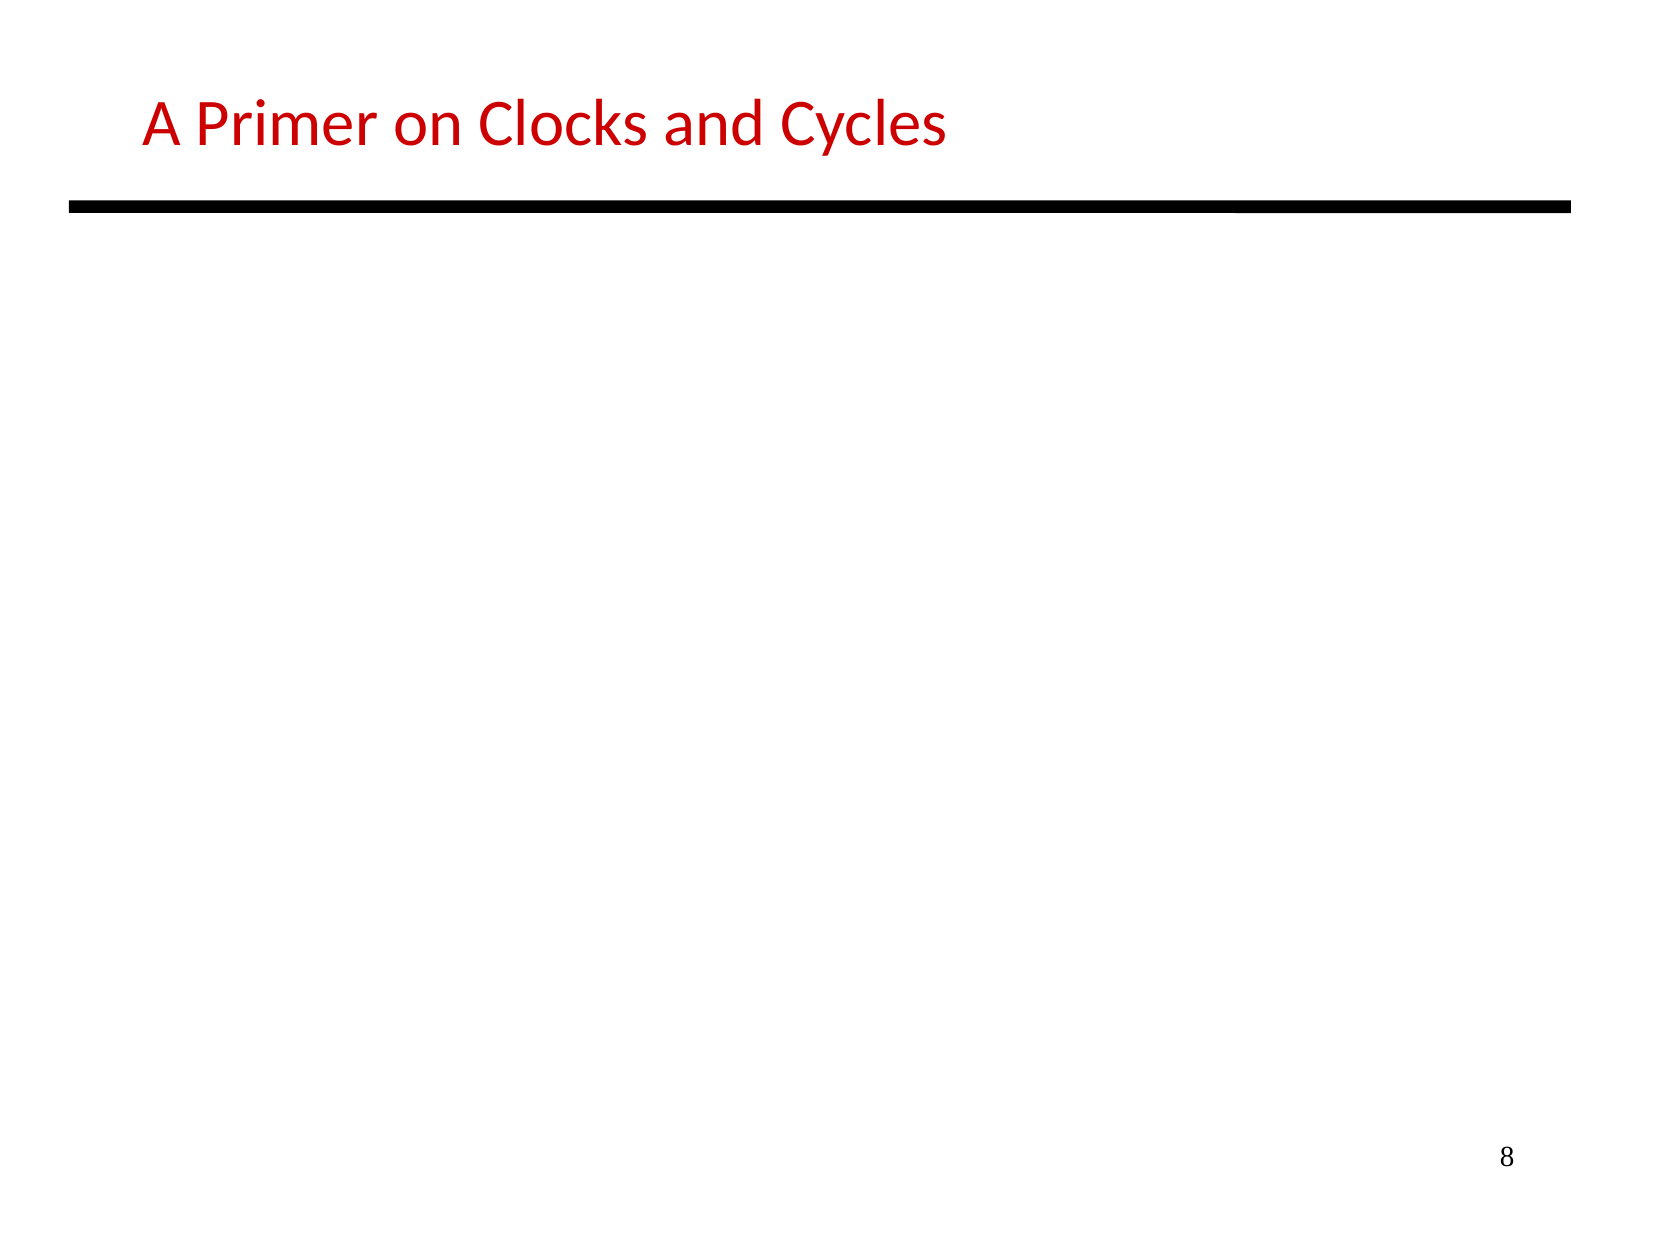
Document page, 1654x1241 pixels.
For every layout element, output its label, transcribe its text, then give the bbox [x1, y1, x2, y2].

slide_number <number> [1185, 1129, 1530, 1213]
text_box A Primer on Clocks and Cycles [127, 71, 964, 167]
